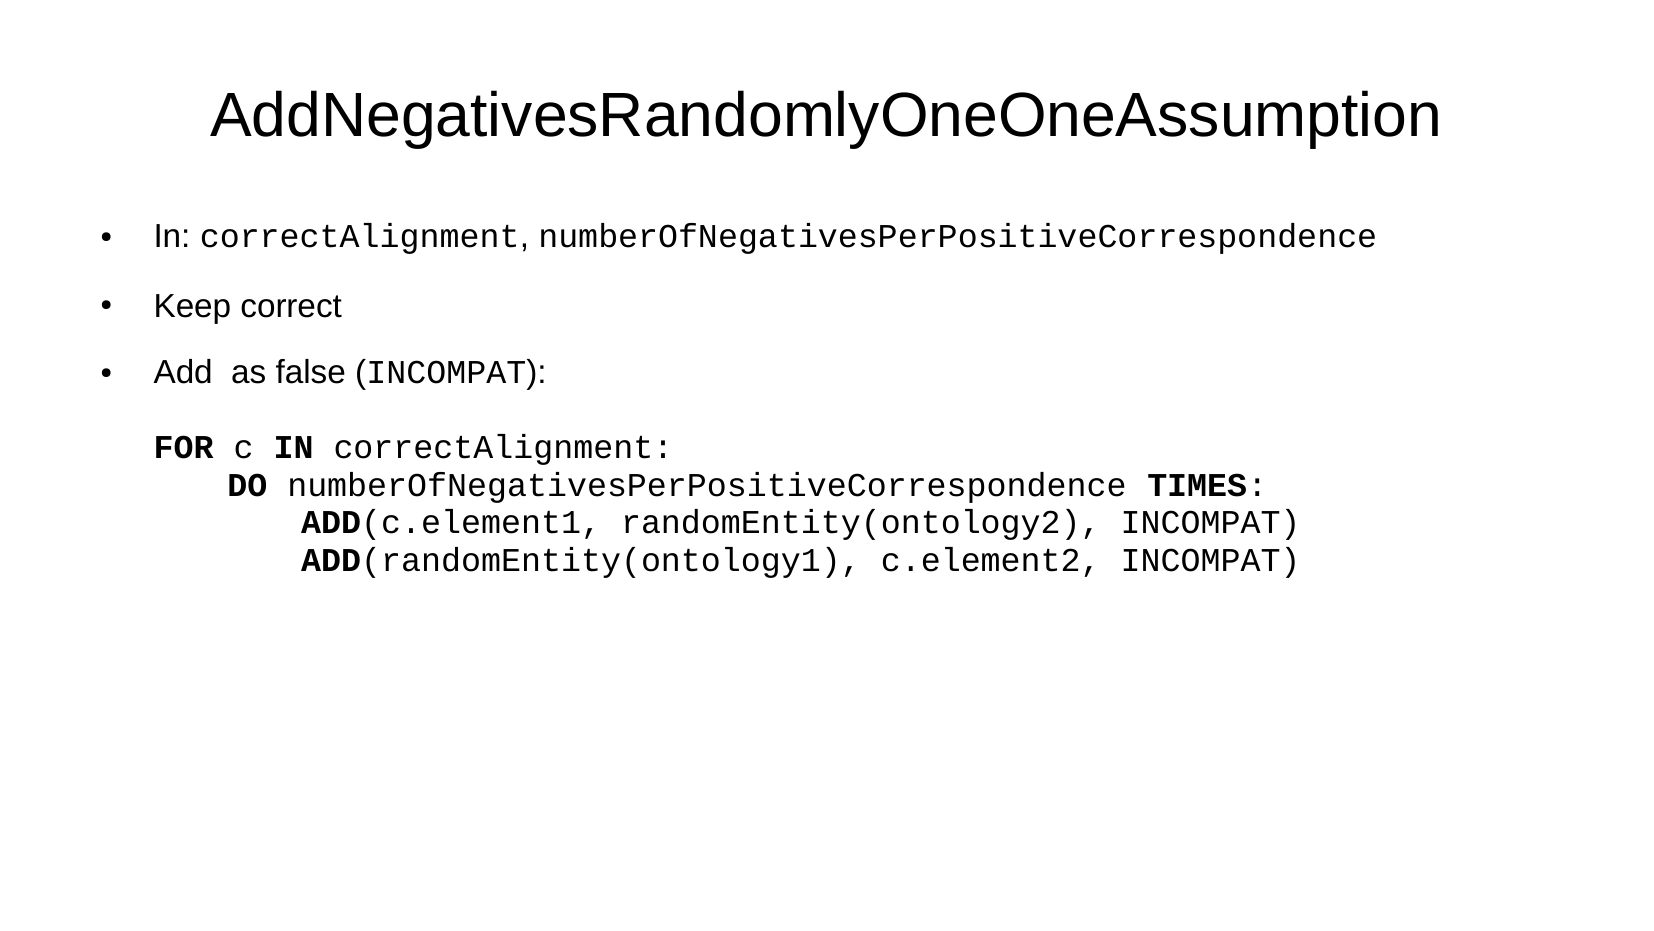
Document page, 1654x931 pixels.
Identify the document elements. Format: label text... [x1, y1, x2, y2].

list In: correctAlignment, numberOfNegativesPerPositiveCorrespondence Keep correct Add as false (INCOMPAT): FOR c IN correctAlignment: DO numberOfNegativesPerPositiveCorrespondence TIMES: ADD(c.element1, randomEntity(ontology2), INCOMPAT) ADD(randomEntity(ontology1), c.element2, INCOMPAT) [82, 217, 1571, 758]
title AddNegativesRandomlyOneOneAssumption [82, 37, 1571, 193]
